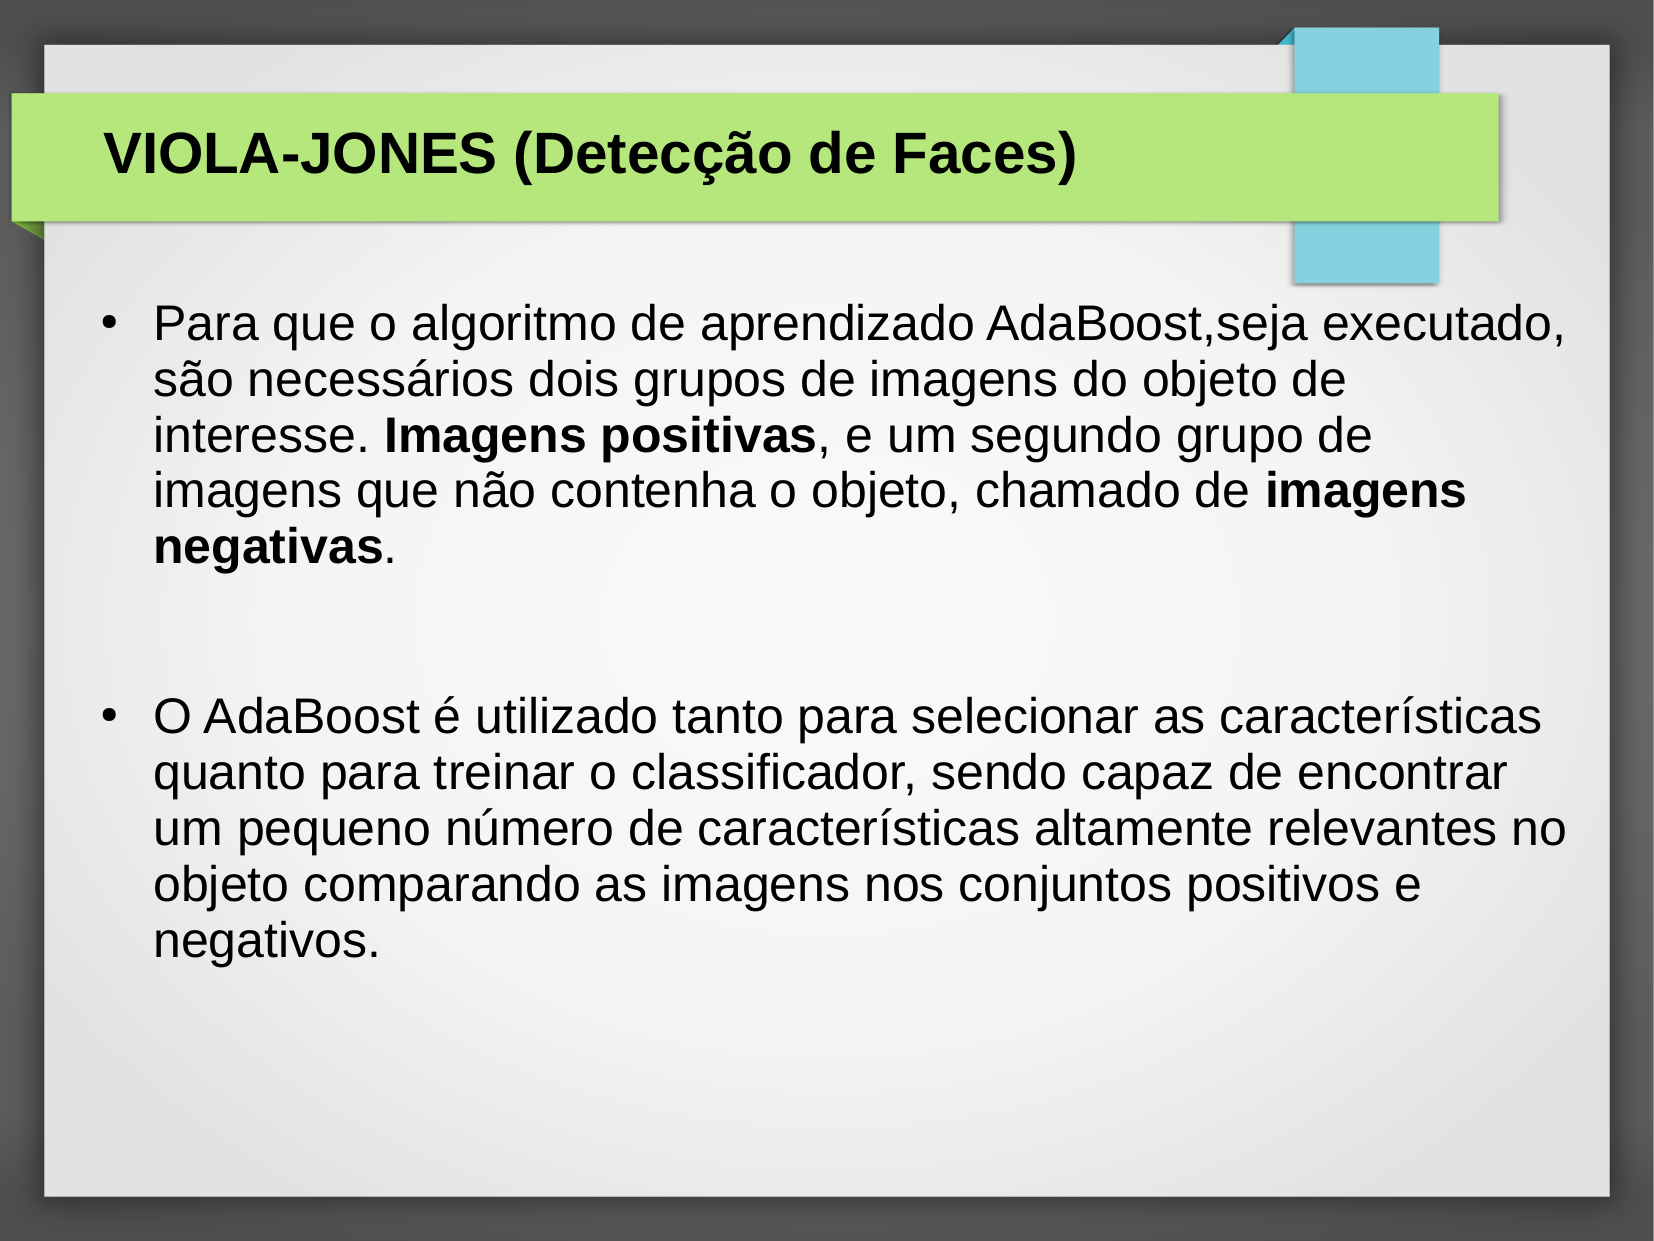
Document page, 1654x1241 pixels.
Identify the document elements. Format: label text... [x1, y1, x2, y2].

title VIOLA-JONES (Detecção de Faces) [82, 94, 1264, 213]
list Para que o algoritmo de aprendizado AdaBoost,seja executado, são necessários dois grupos de imagens do objeto de interesse. Imagens positivas, e um segundo grupo de imagens que não contenha o objeto, chamado de imagens negativas. O AdaBoost é utilizado tanto para selecionar as características quanto para treinar o classificador, sendo capaz de encontrar um pequeno número de características altamente relevantes no objeto comparando as imagens nos conjuntos positivos e negativos. [82, 295, 1571, 1015]
picture [0, 0, 1654, 1241]
